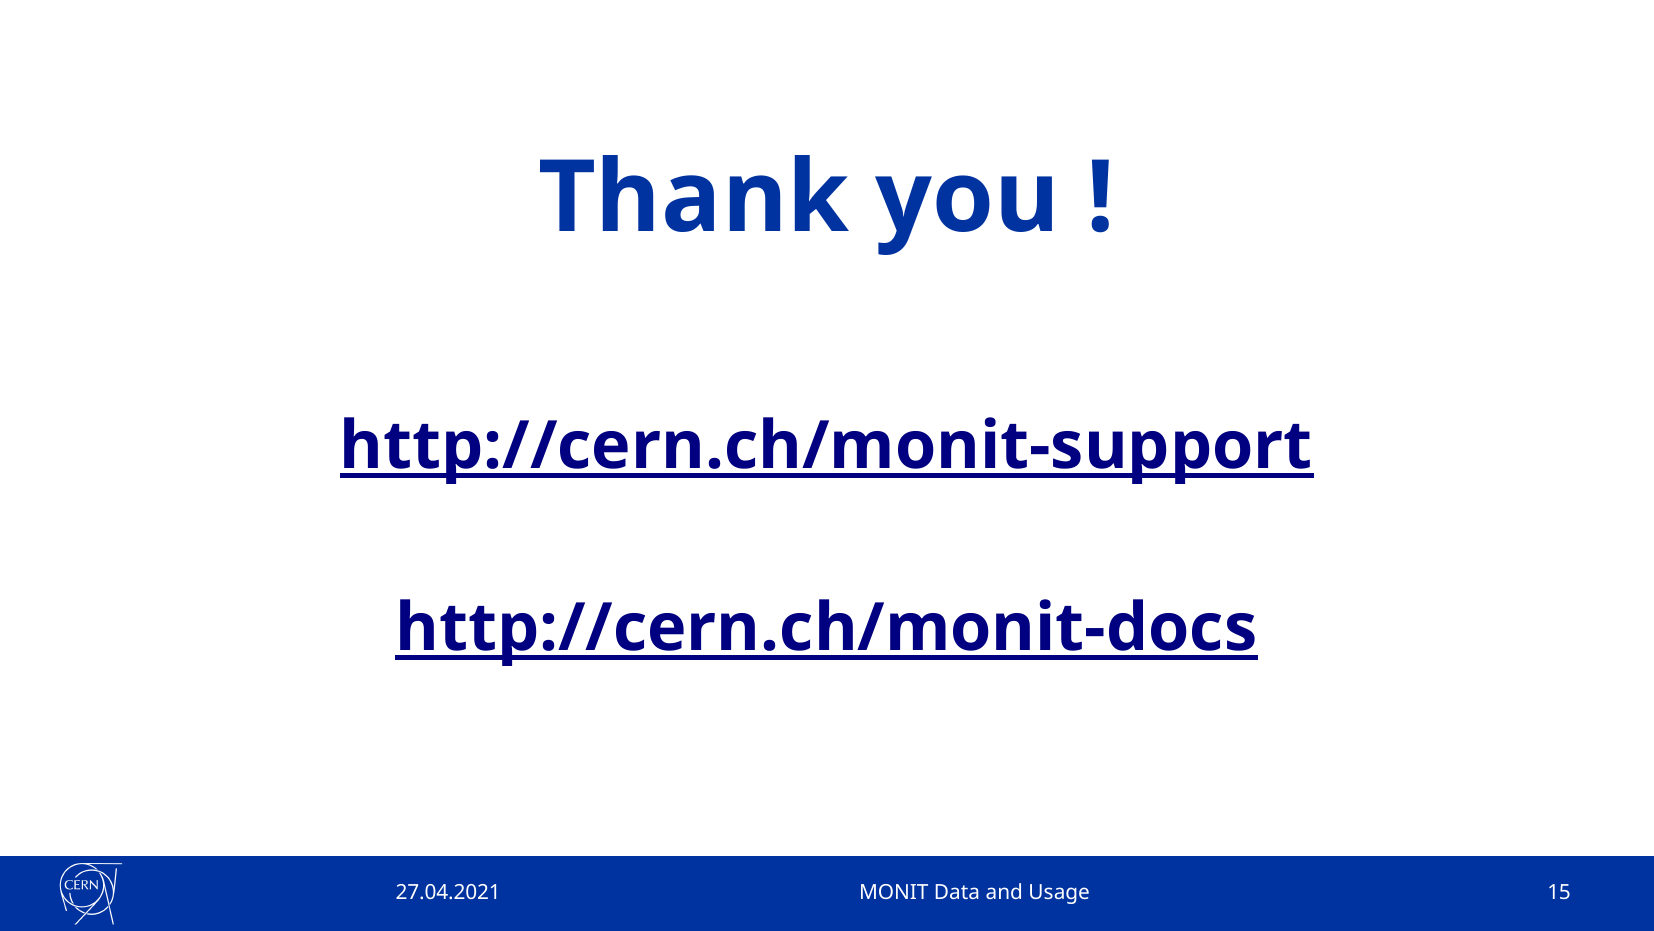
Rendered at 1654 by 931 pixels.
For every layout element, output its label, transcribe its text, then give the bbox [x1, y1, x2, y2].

picture [56, 859, 127, 928]
subtitle Thank you ! http://cern.ch/monit-support http://cern.ch/monit-docs [82, 37, 1571, 757]
